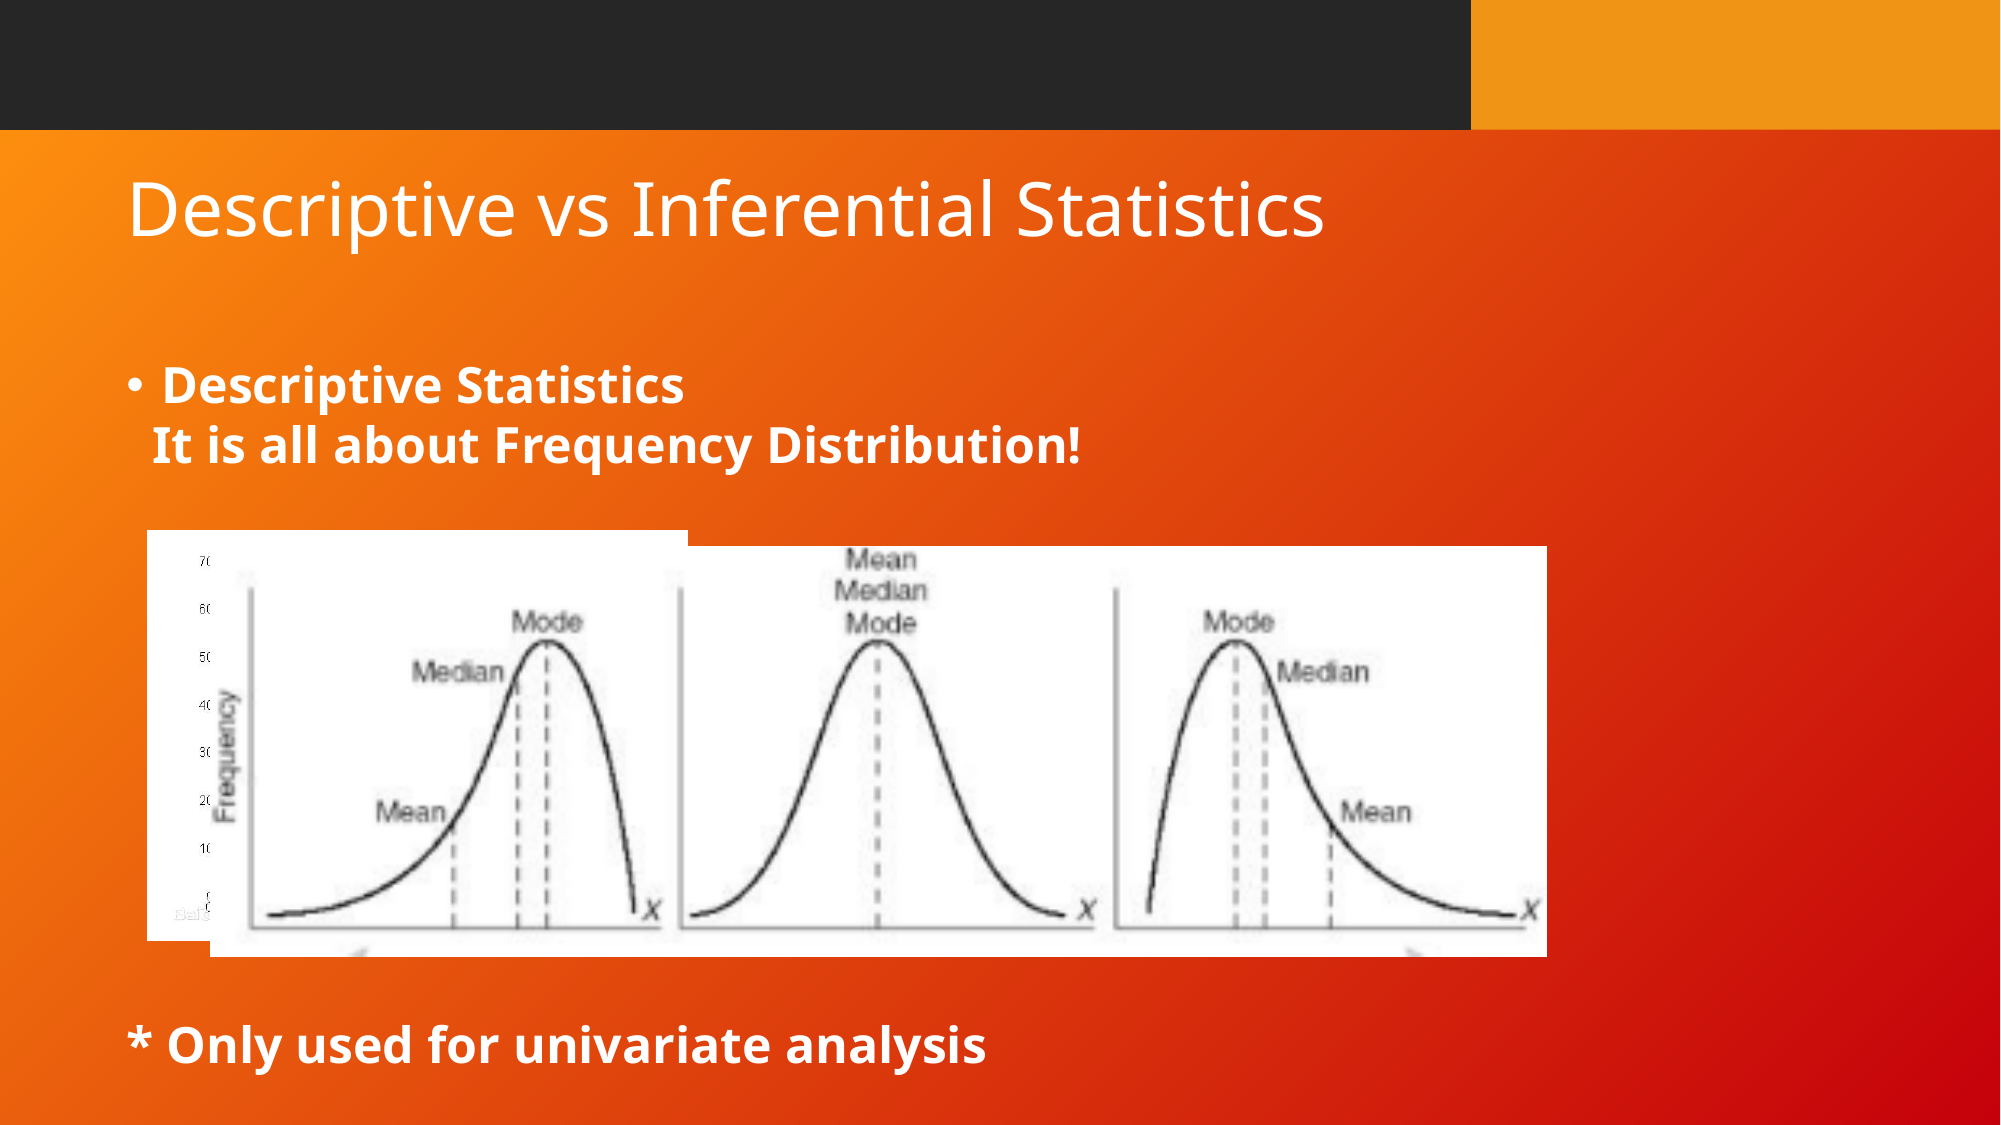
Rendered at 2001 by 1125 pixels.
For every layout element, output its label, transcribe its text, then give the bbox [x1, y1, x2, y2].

text_box Descriptive vs Inferential Statistics [111, 123, 1689, 301]
picture [147, 530, 1547, 957]
text_box Descriptive Statistics It is all about Frequency Distribution! * Only used for univariate analysis [111, 352, 1689, 1059]
